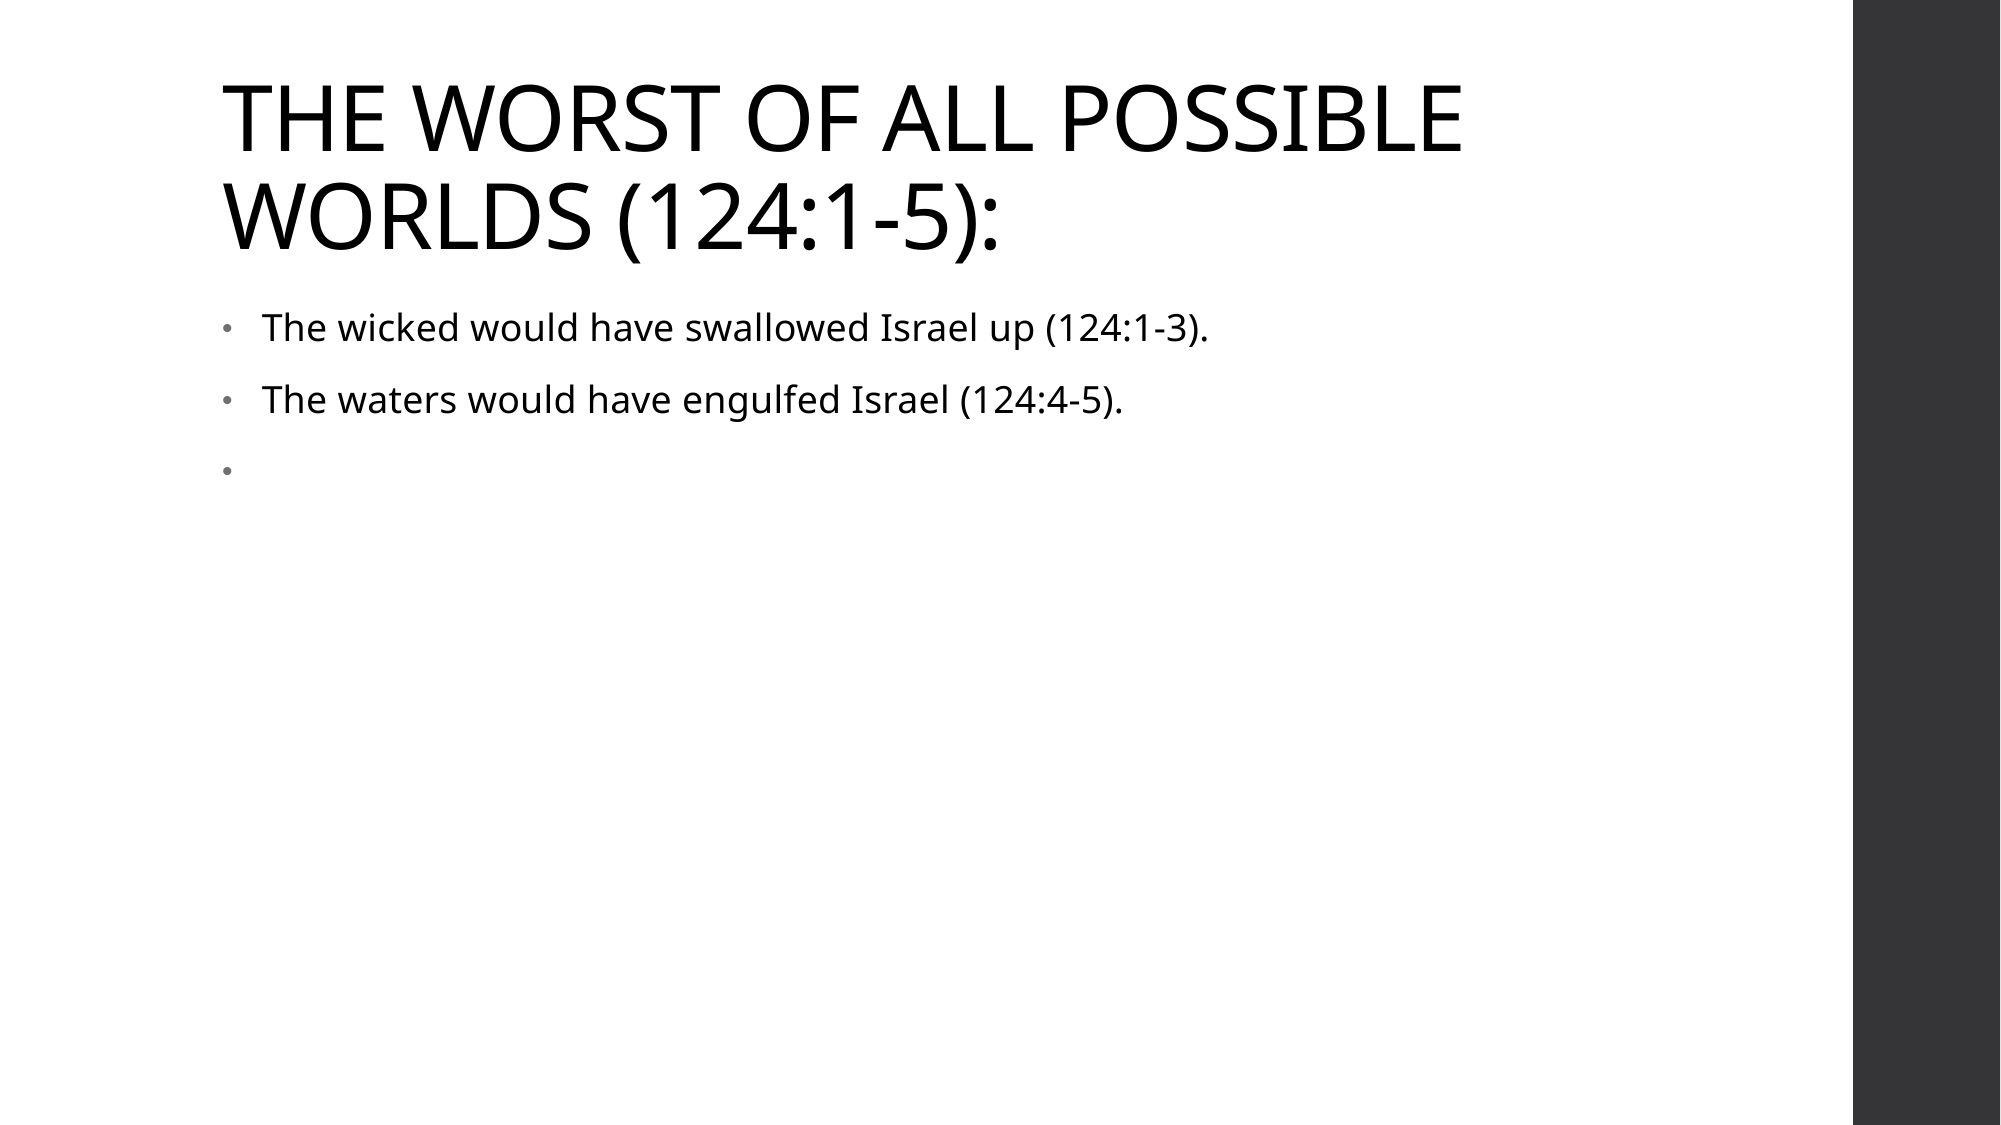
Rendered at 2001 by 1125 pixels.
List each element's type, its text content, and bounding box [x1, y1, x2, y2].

list The wicked would have swallowed Israel up (124:1-3). The waters would have engulfed Israel (124:4-5). [206, 299, 1617, 1014]
title THE WORST OF ALL POSSIBLE WORLDS (124:1-5): [206, 60, 1797, 278]
